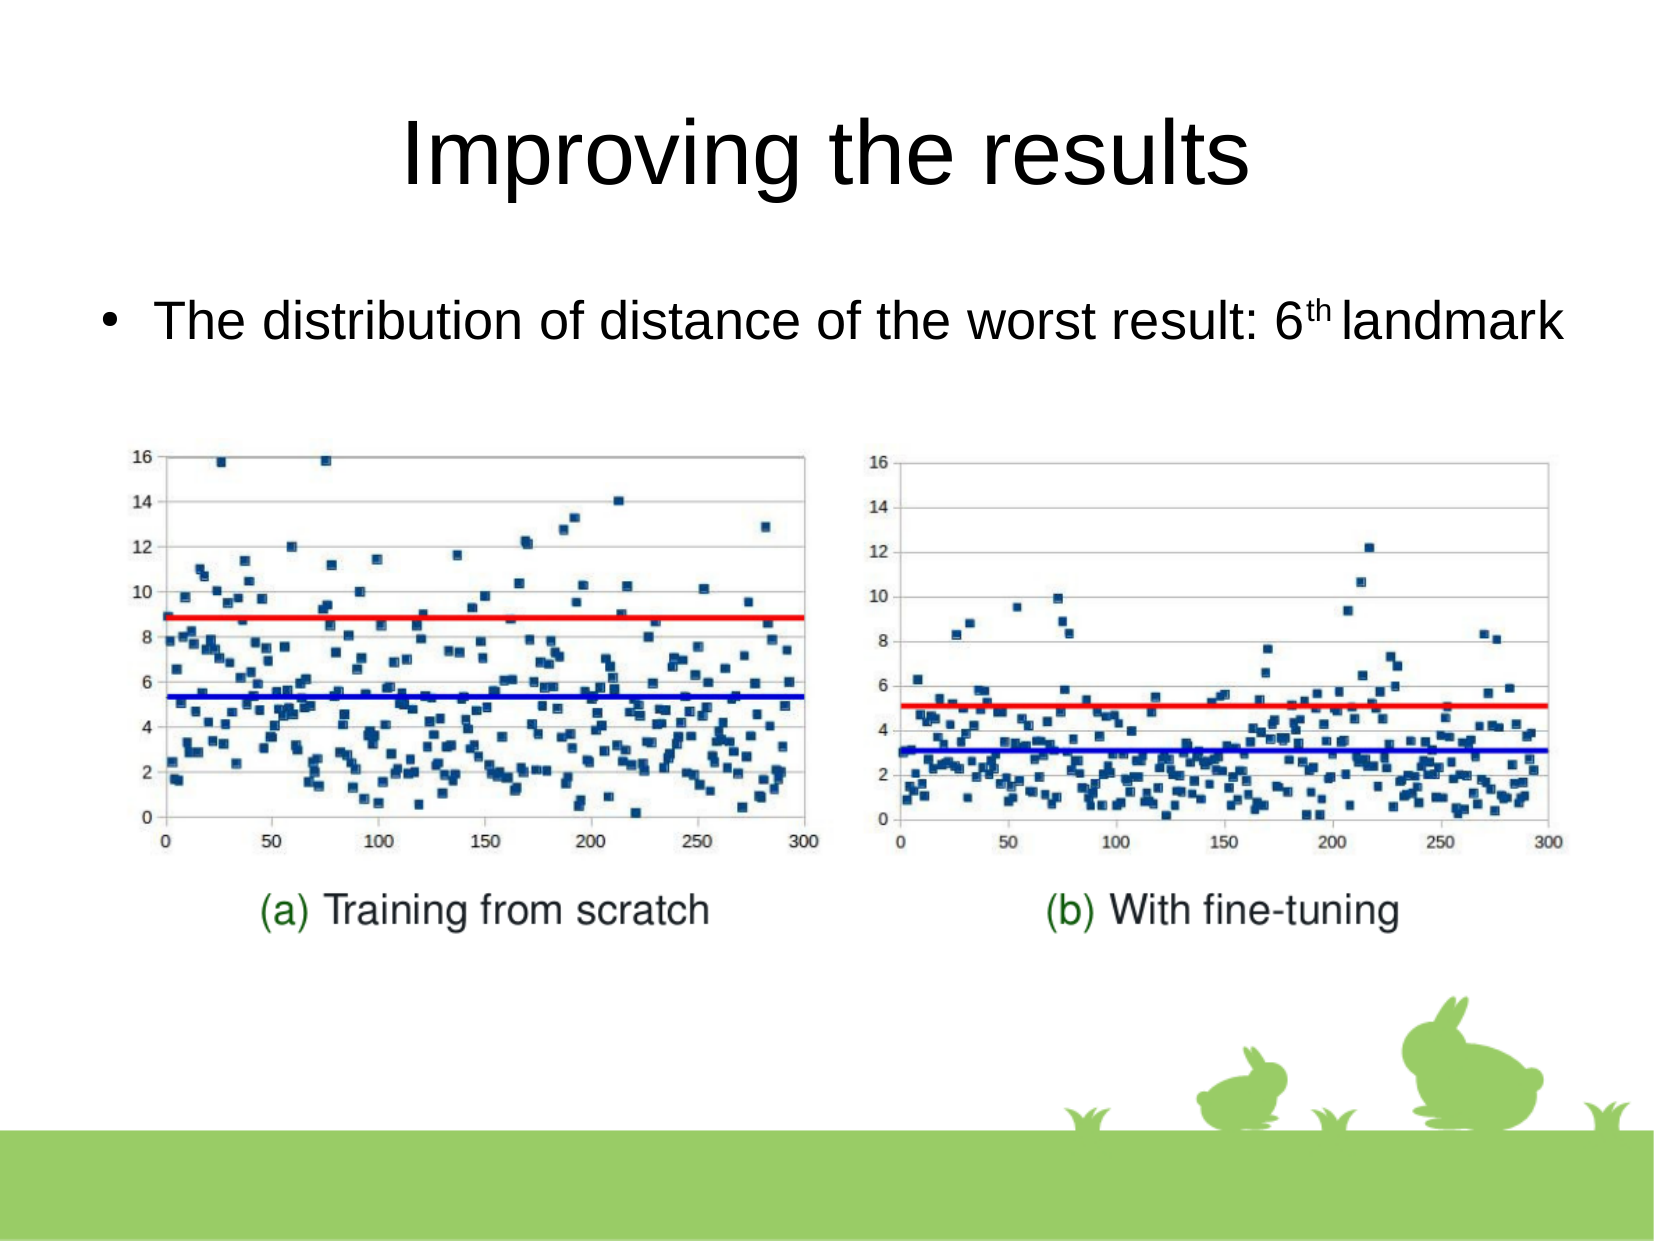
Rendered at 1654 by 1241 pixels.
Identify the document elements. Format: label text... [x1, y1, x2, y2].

title Improving the results [82, 49, 1571, 257]
picture [0, 0, 1654, 1241]
list The distribution of distance of the worst result: 6th landmark [82, 290, 1571, 1010]
